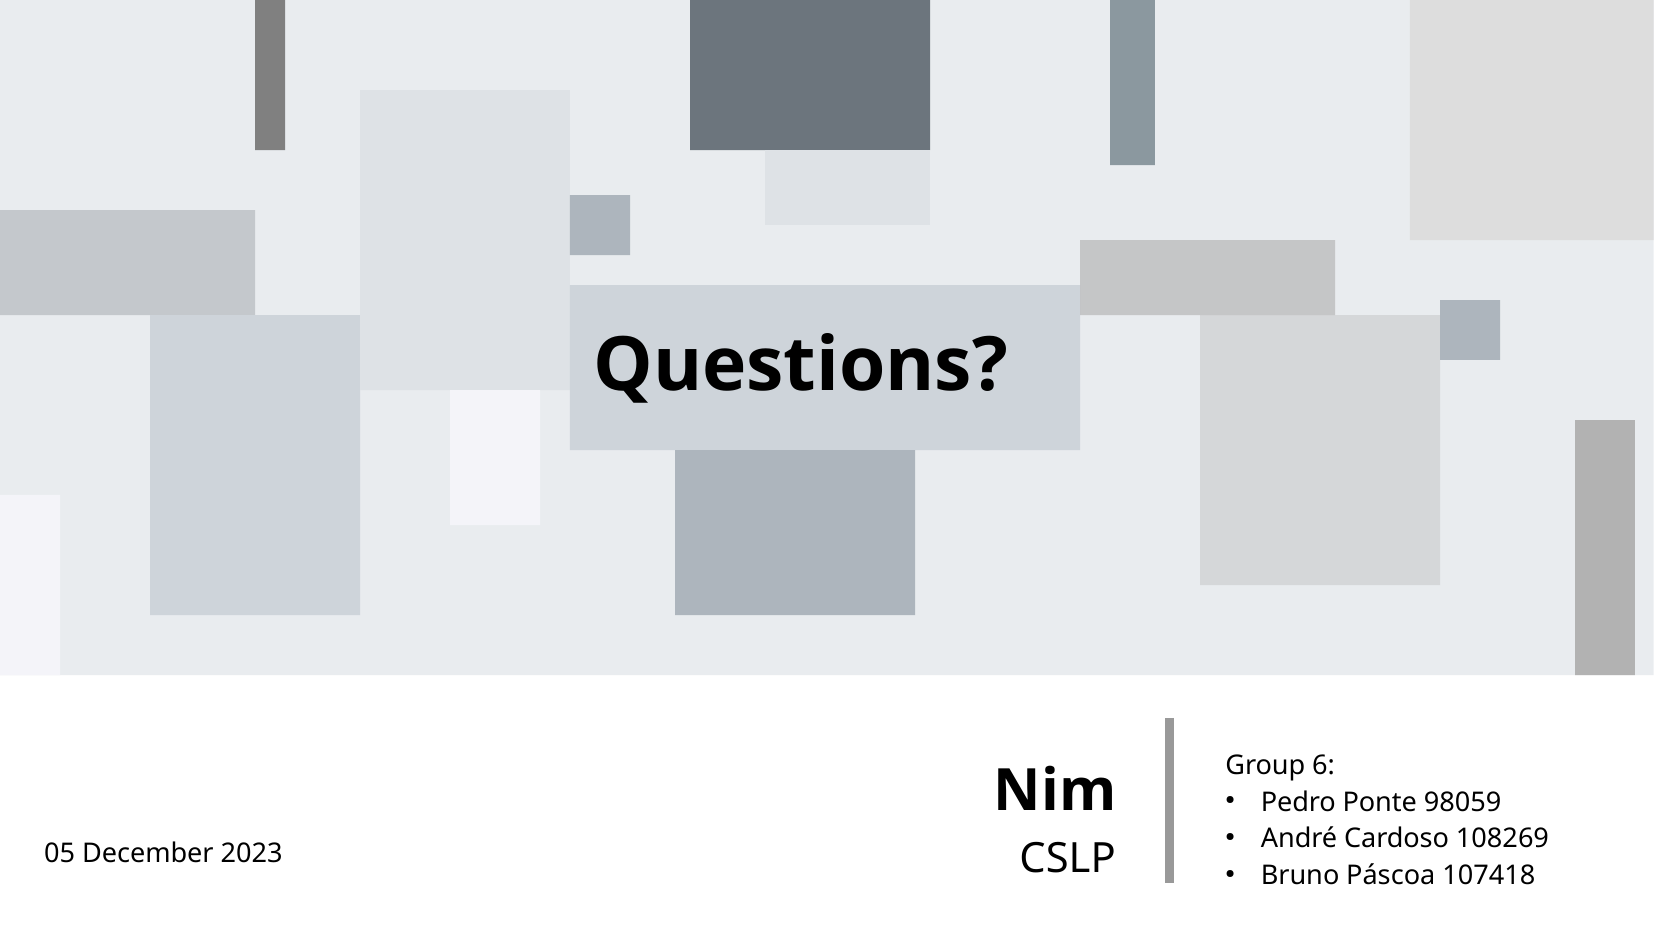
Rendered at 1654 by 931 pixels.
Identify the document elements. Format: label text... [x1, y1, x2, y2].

text_box Group 6: Pedro Ponte 98059 André Cardoso 108269 Bruno Páscoa 107418 [1210, 738, 1601, 878]
text_box 05 December 2023 [29, 826, 420, 908]
text_box Nim CSLP [674, 740, 1131, 892]
text_box Questions? [578, 302, 1093, 432]
